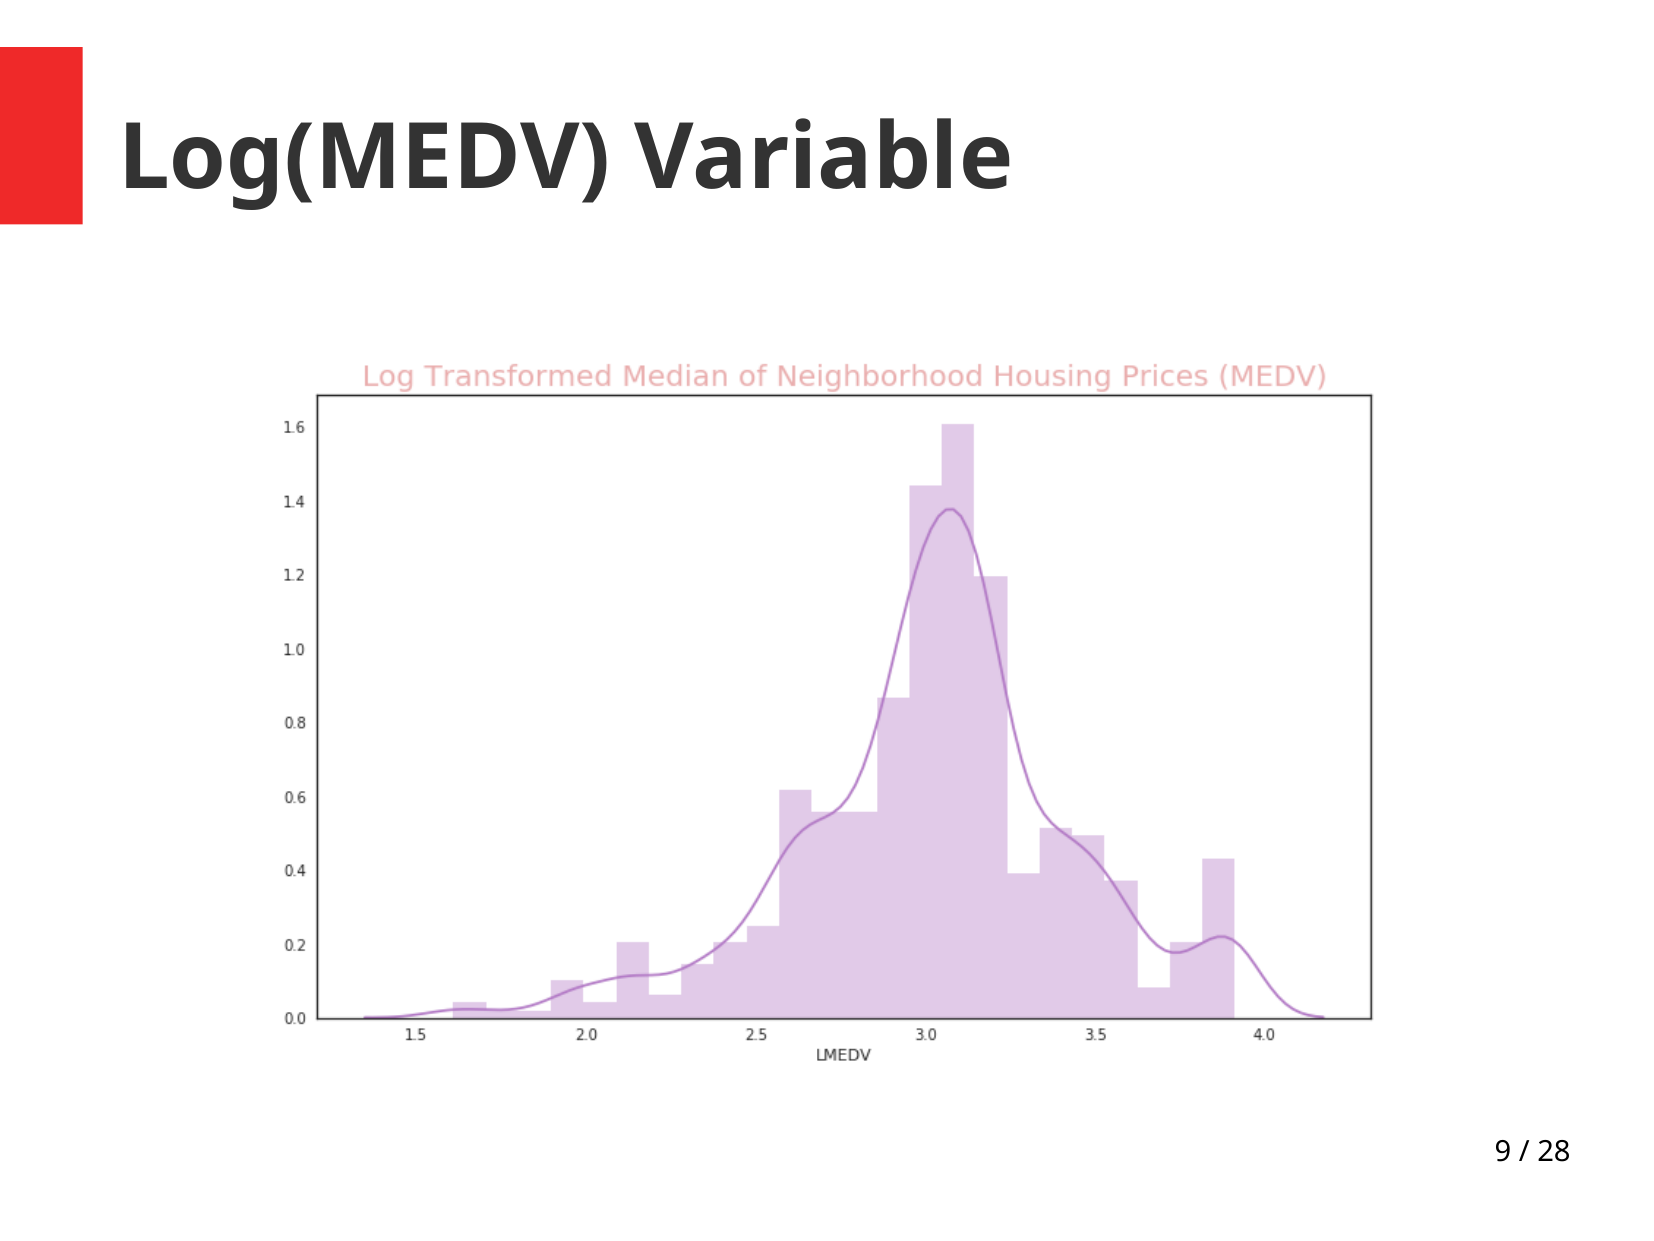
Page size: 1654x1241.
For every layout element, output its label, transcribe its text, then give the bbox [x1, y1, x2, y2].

picture [273, 354, 1381, 1074]
title Log(MEDV) Variable [118, 49, 1571, 257]
